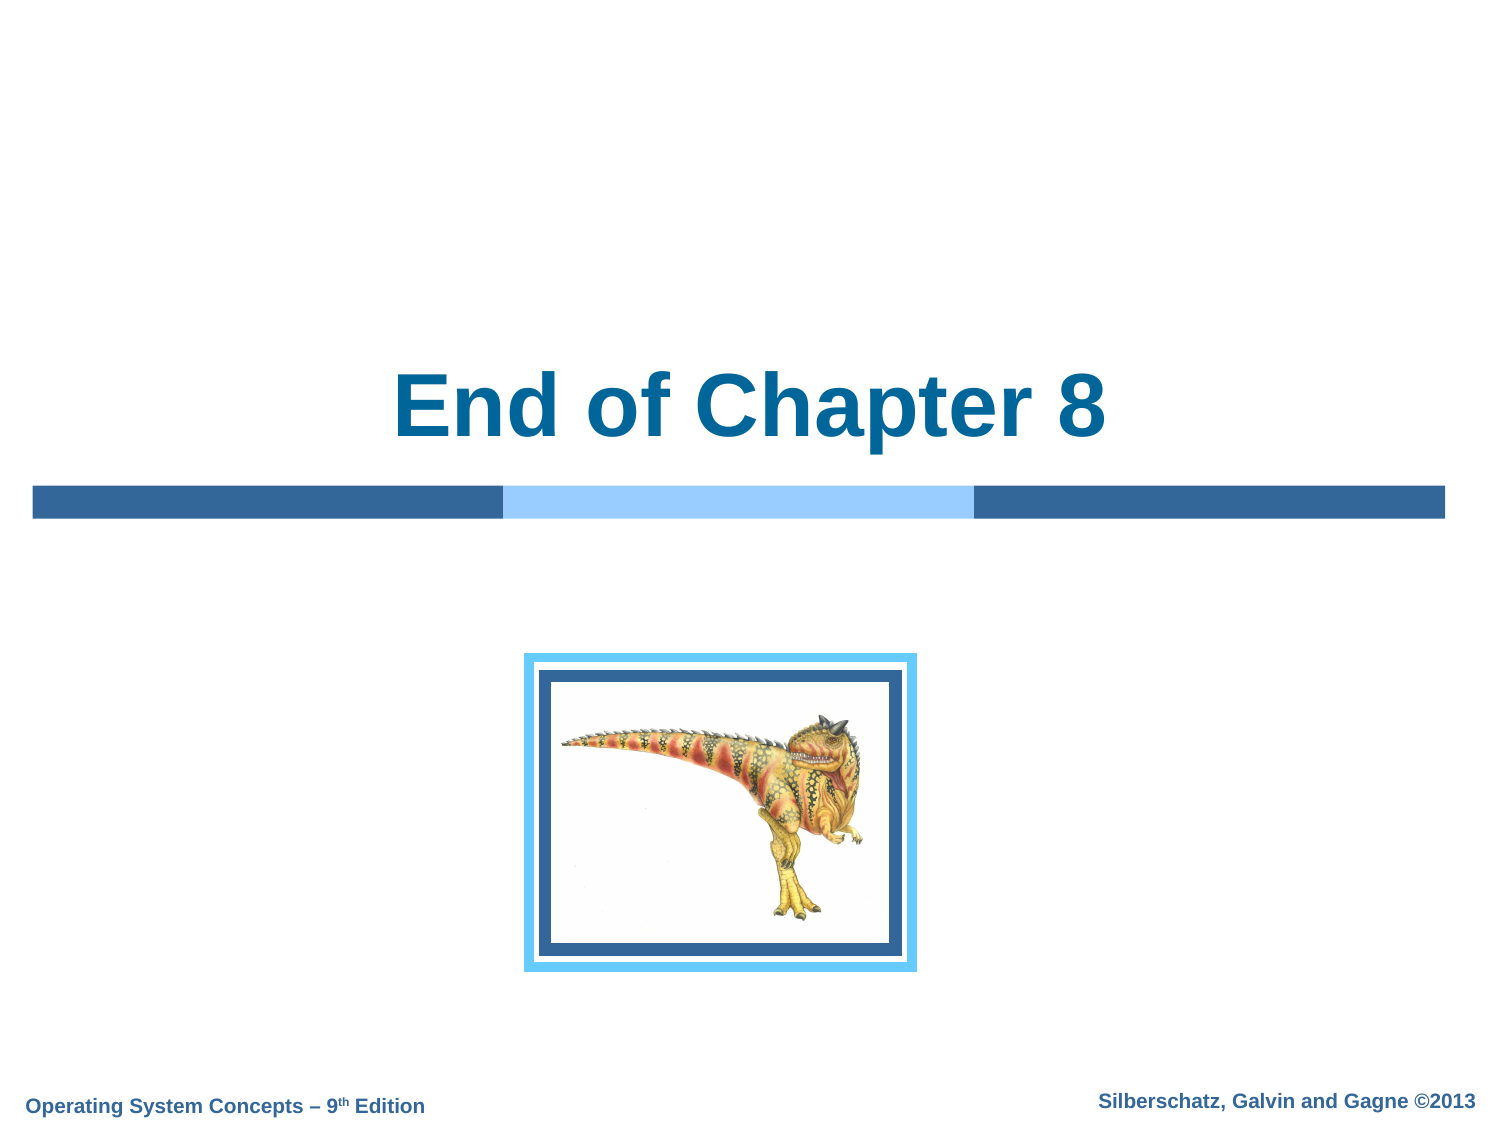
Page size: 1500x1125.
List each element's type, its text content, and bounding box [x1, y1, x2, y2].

picture [551, 682, 889, 943]
title End of Chapter 8 [112, 112, 1388, 462]
